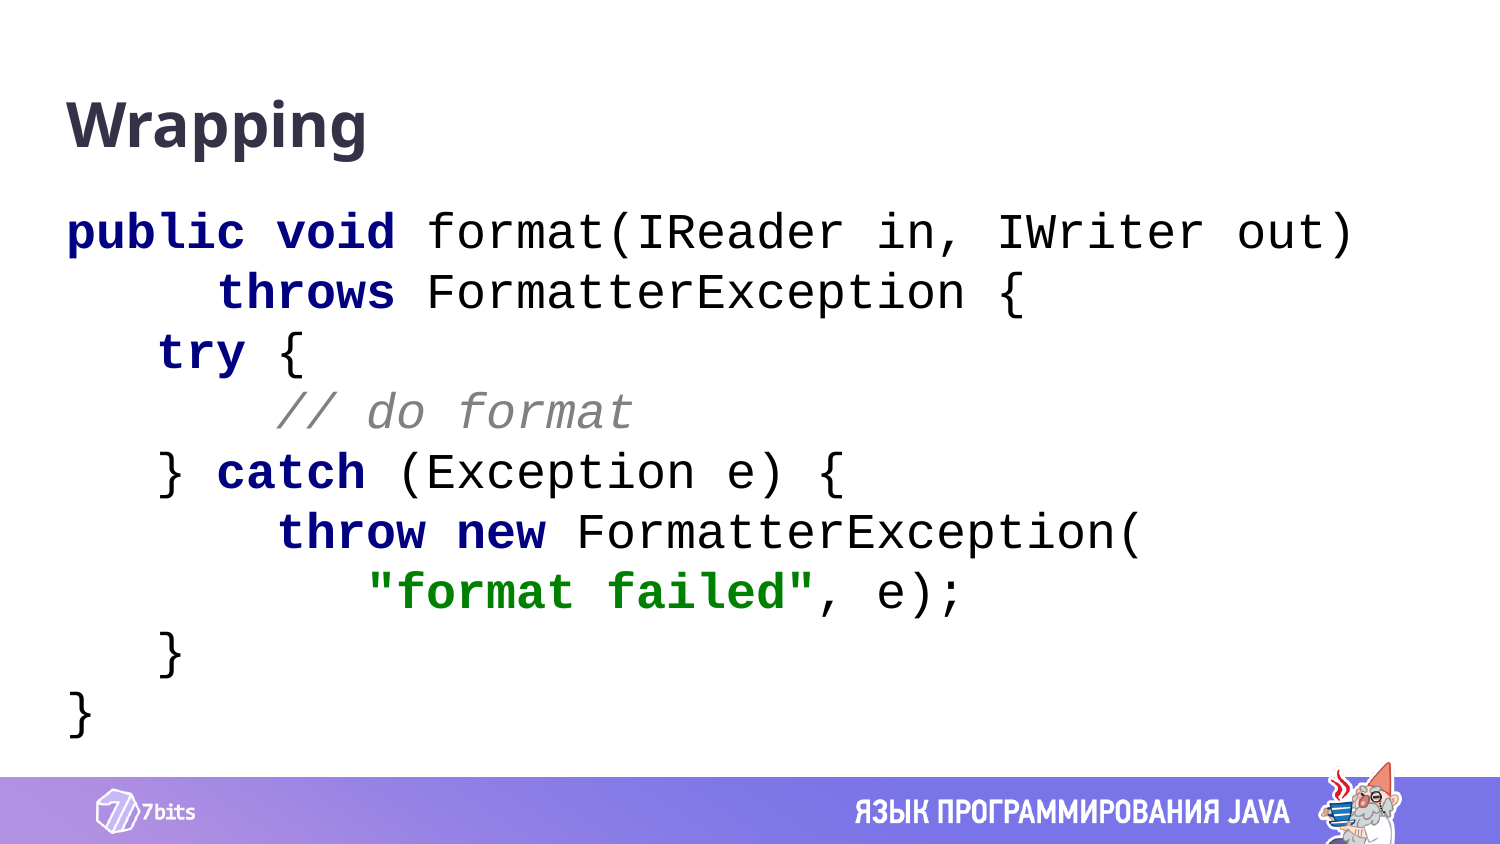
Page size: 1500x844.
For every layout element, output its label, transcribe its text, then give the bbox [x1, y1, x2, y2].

title Wrapping [51, 69, 1449, 164]
list public void format(IReader in, IWriter out) throws FormatterException { try { // do format } catch (Exception e) { throw new FormatterException( "format failed", e); } } [51, 184, 1449, 745]
picture [0, 717, 1500, 844]
